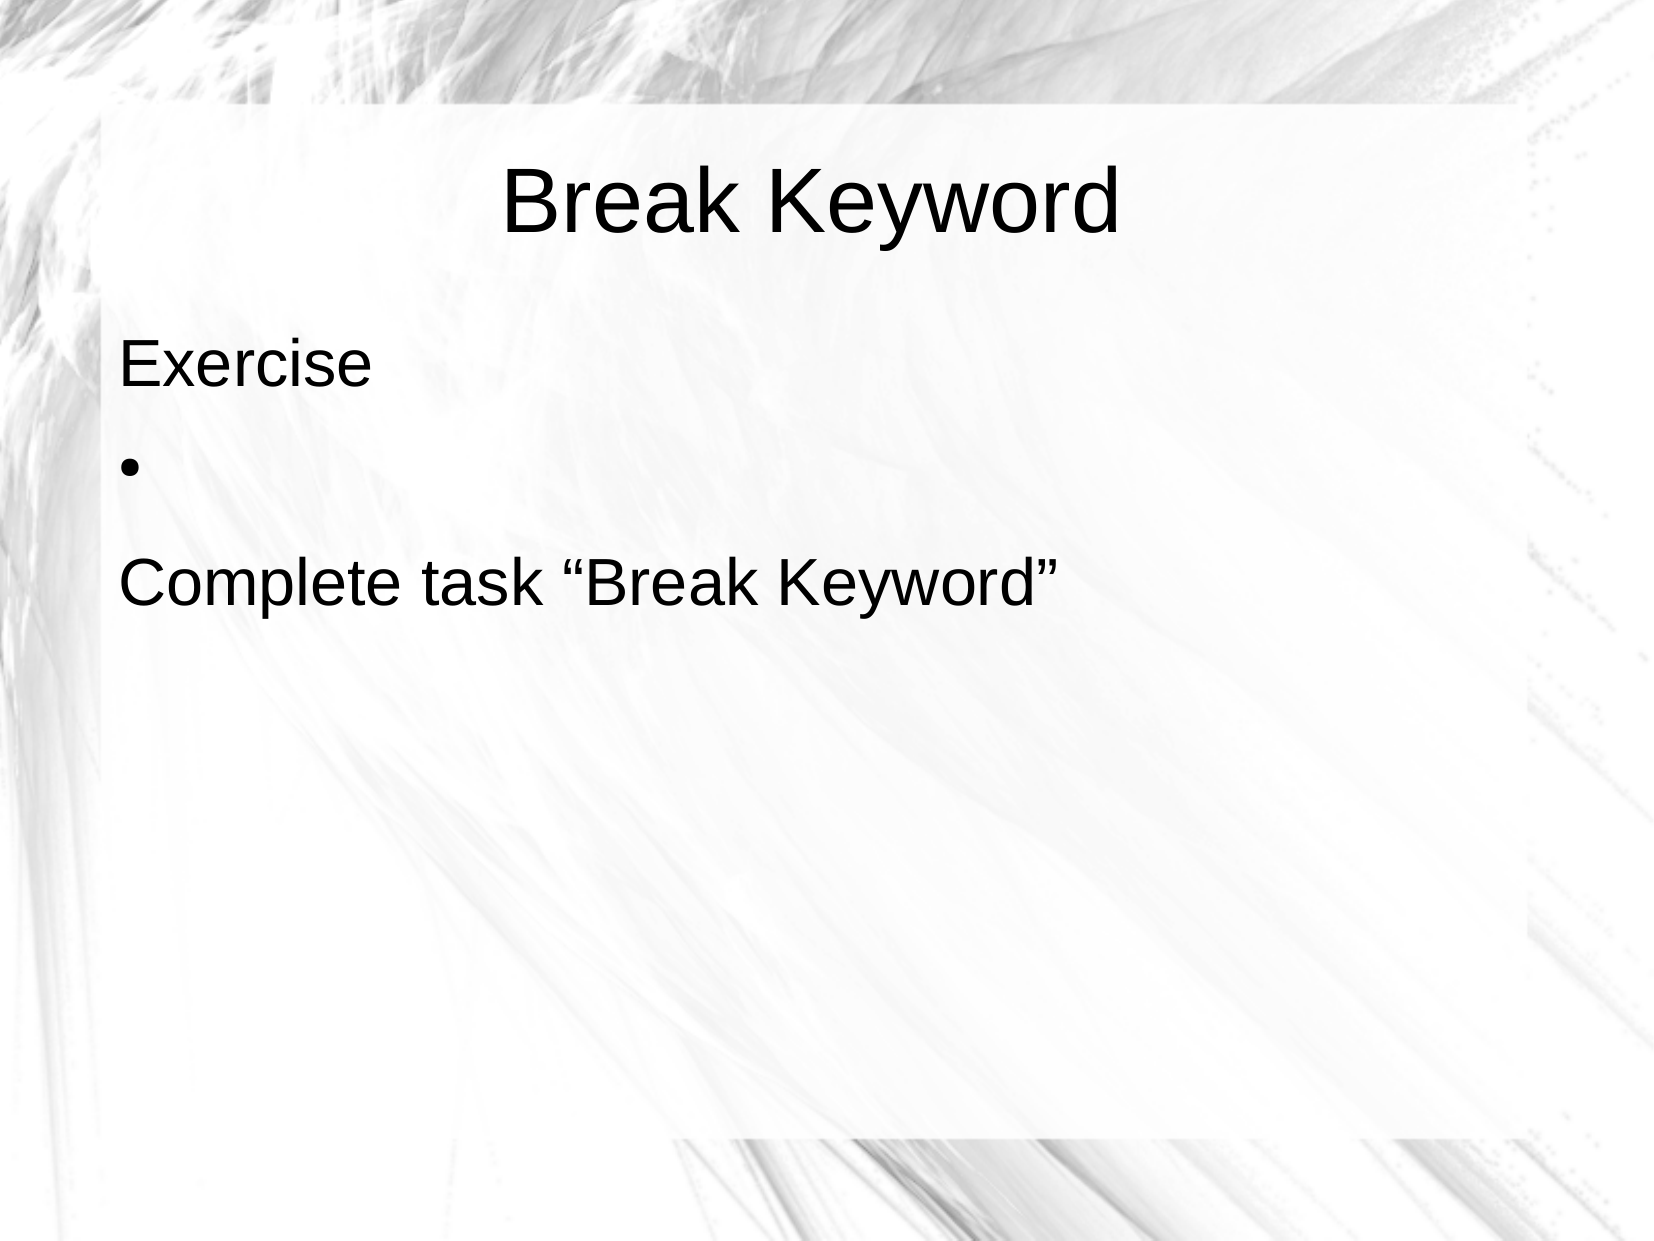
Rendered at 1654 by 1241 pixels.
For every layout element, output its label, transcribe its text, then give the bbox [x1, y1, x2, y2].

list Exercise Complete task “Break Keyword” [118, 319, 1571, 945]
title Break Keyword [118, 112, 1506, 281]
